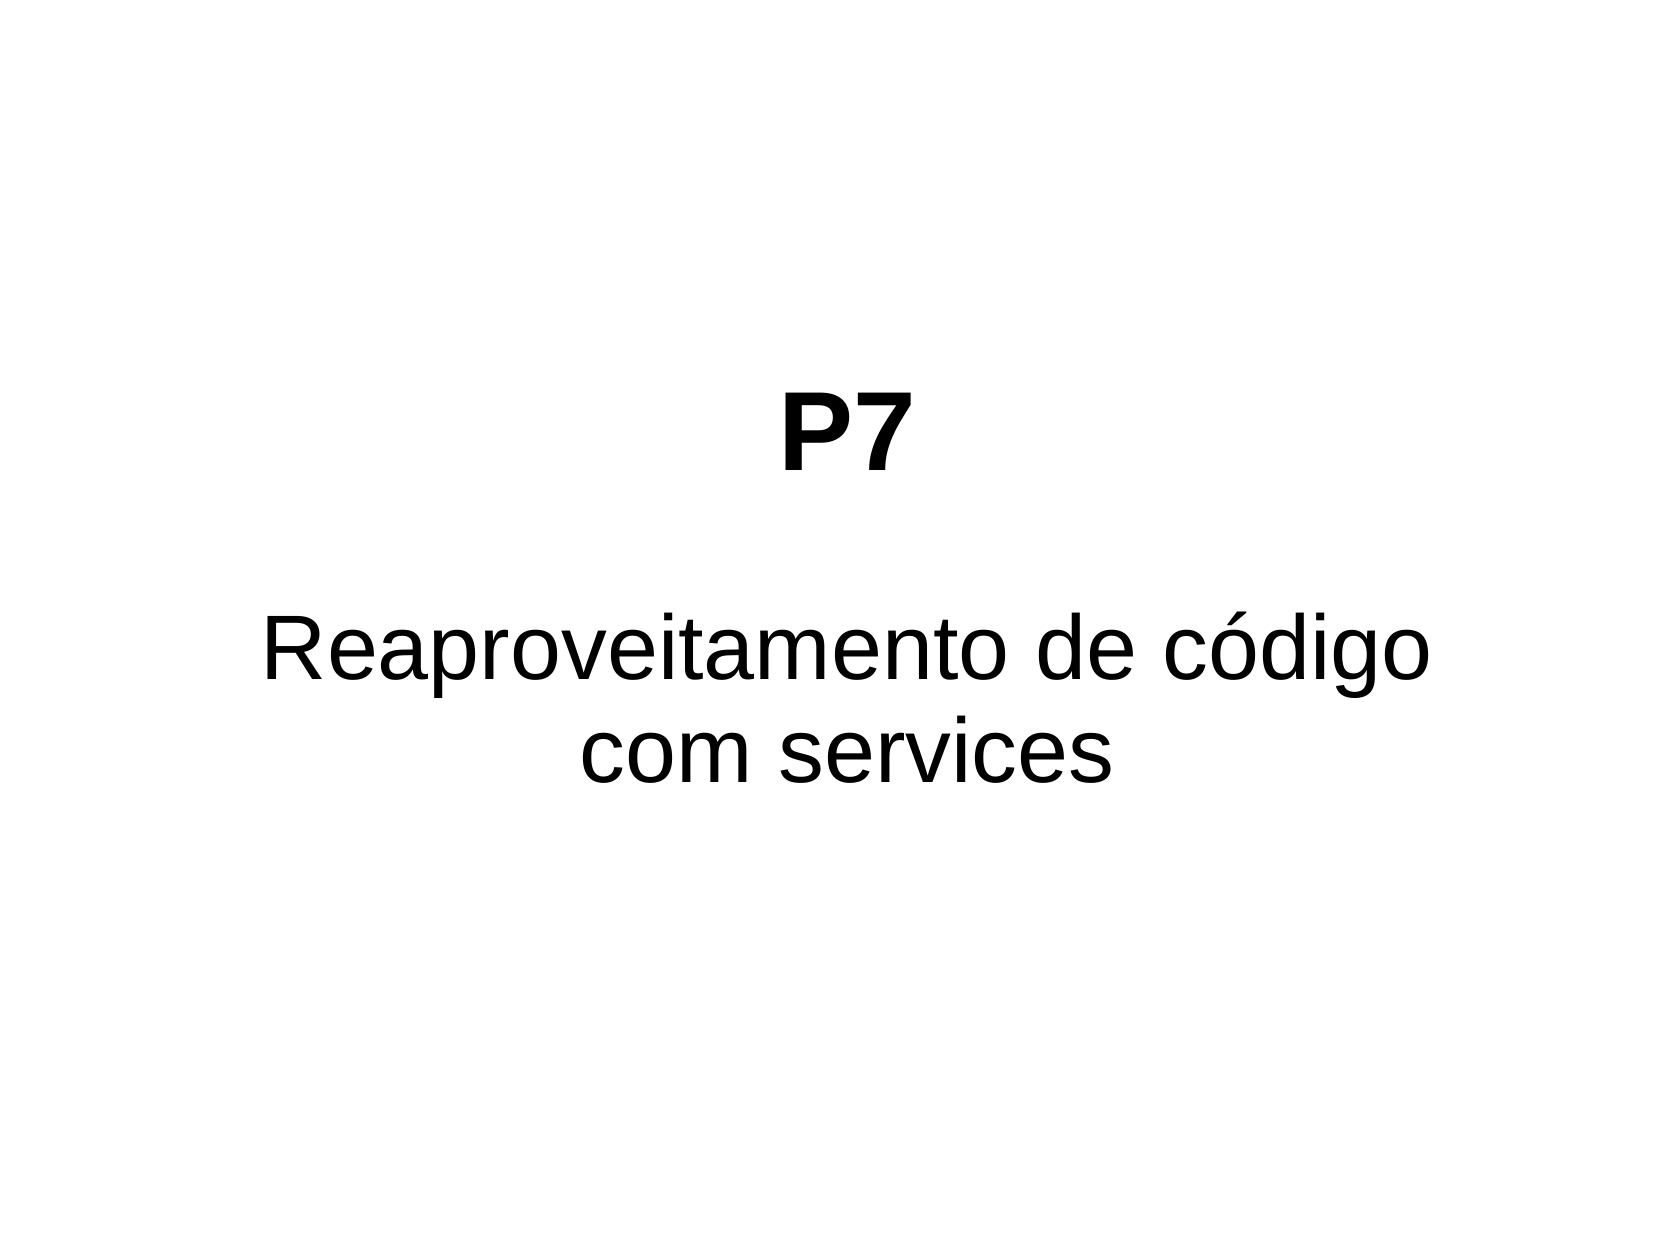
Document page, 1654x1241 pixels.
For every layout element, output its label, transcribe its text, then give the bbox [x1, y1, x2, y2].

title P7 Reaproveitamento de código com services [240, 225, 1456, 946]
